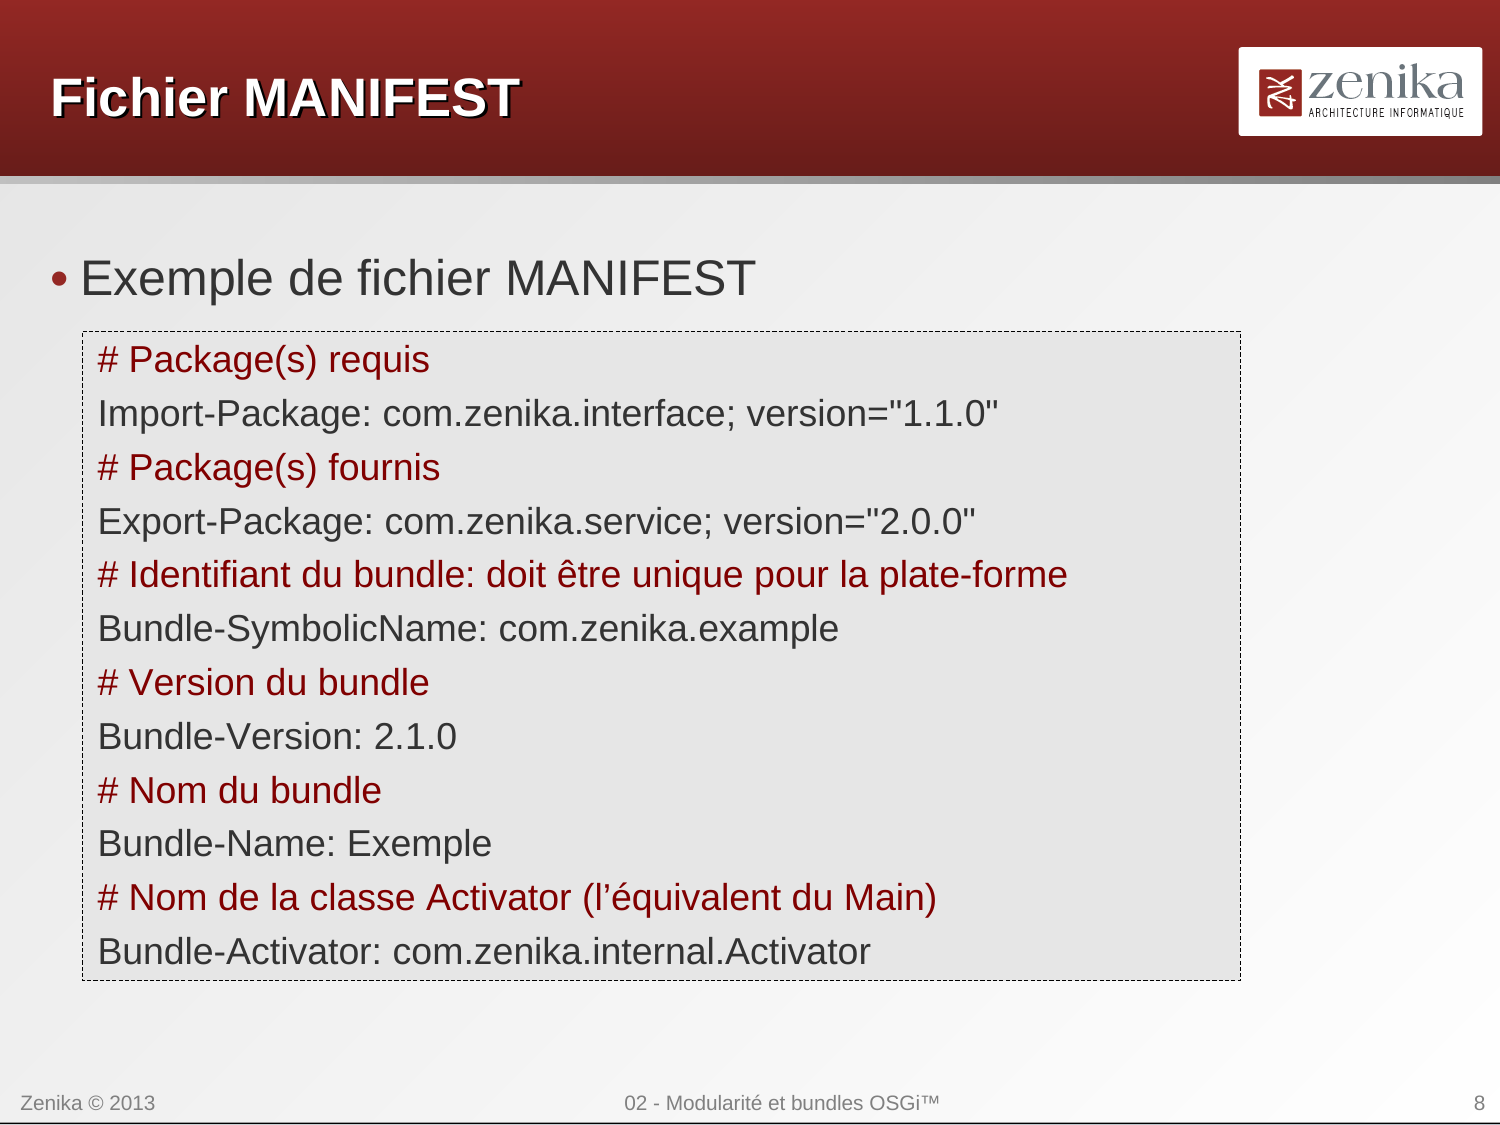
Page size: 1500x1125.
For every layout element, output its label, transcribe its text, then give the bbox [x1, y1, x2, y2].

picture [1257, 58, 1464, 125]
title Fichier MANIFEST [50, 15, 1206, 180]
list Exemple de fichier MANIFEST [50, 249, 1435, 325]
list # Package(s) requis Import-Package: com.zenika.interface; version="1.1.0" # Package(s) fournis Export-Package: com.zenika.service; version="2.0.0" # Identifiant du bundle: doit être unique pour la plate-forme Bundle-SymbolicName: com.zenika.example # Version du bundle Bundle-Version: 2.1.0 # Nom du bundle Bundle-Name: Exemple # Nom de la classe Activator (l’équivalent du Main) Bundle-Activator: com.zenika.internal.Activator [82, 331, 1241, 981]
